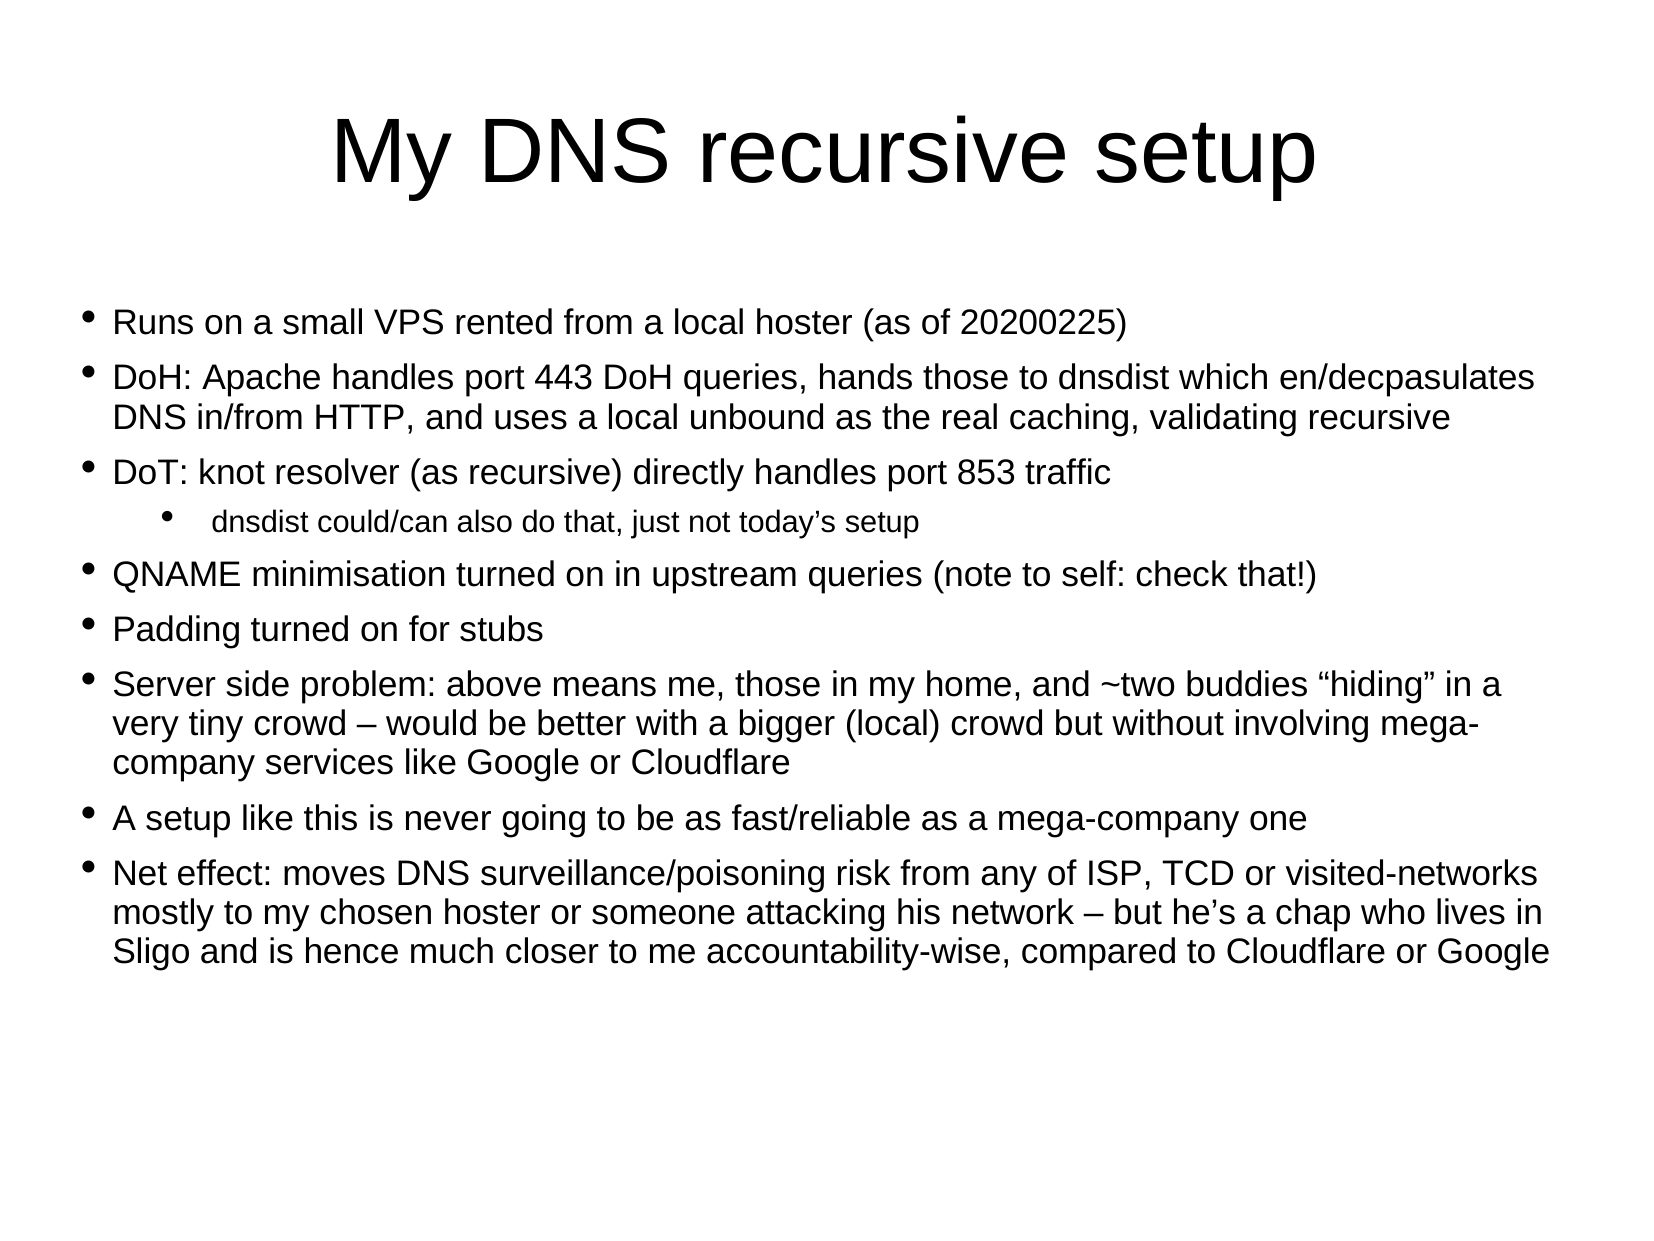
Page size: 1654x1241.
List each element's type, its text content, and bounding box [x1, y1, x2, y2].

title My DNS recursive setup [82, 49, 1569, 255]
list Runs on a small VPS rented from a local hoster (as of 20200225) DoH: Apache handles port 443 DoH queries, hands those to dnsdist which en/decpasulates DNS in/from HTTP, and uses a local unbound as the real caching, validating recursive DoT: knot resolver (as recursive) directly handles port 853 traffic dnsdist could/can also do that, just not today’s setup QNAME minimisation turned on in upstream queries (note to self: check that!) Padding turned on for stubs Server side problem: above means me, those in my home, and ~two buddies “hiding” in a very tiny crowd – would be better with a bigger (local) crowd but without involving mega-company services like Google or Cloudflare A setup like this is never going to be as fast/reliable as a mega-company one Net effect: moves DNS surveillance/poisoning risk from any of ISP, TCD or visited-networks mostly to my chosen hoster or someone attacking his network – but he’s a chap who lives in Sligo and is hence much closer to me accountability-wise, compared to Cloudflare or Google [82, 298, 1569, 1016]
